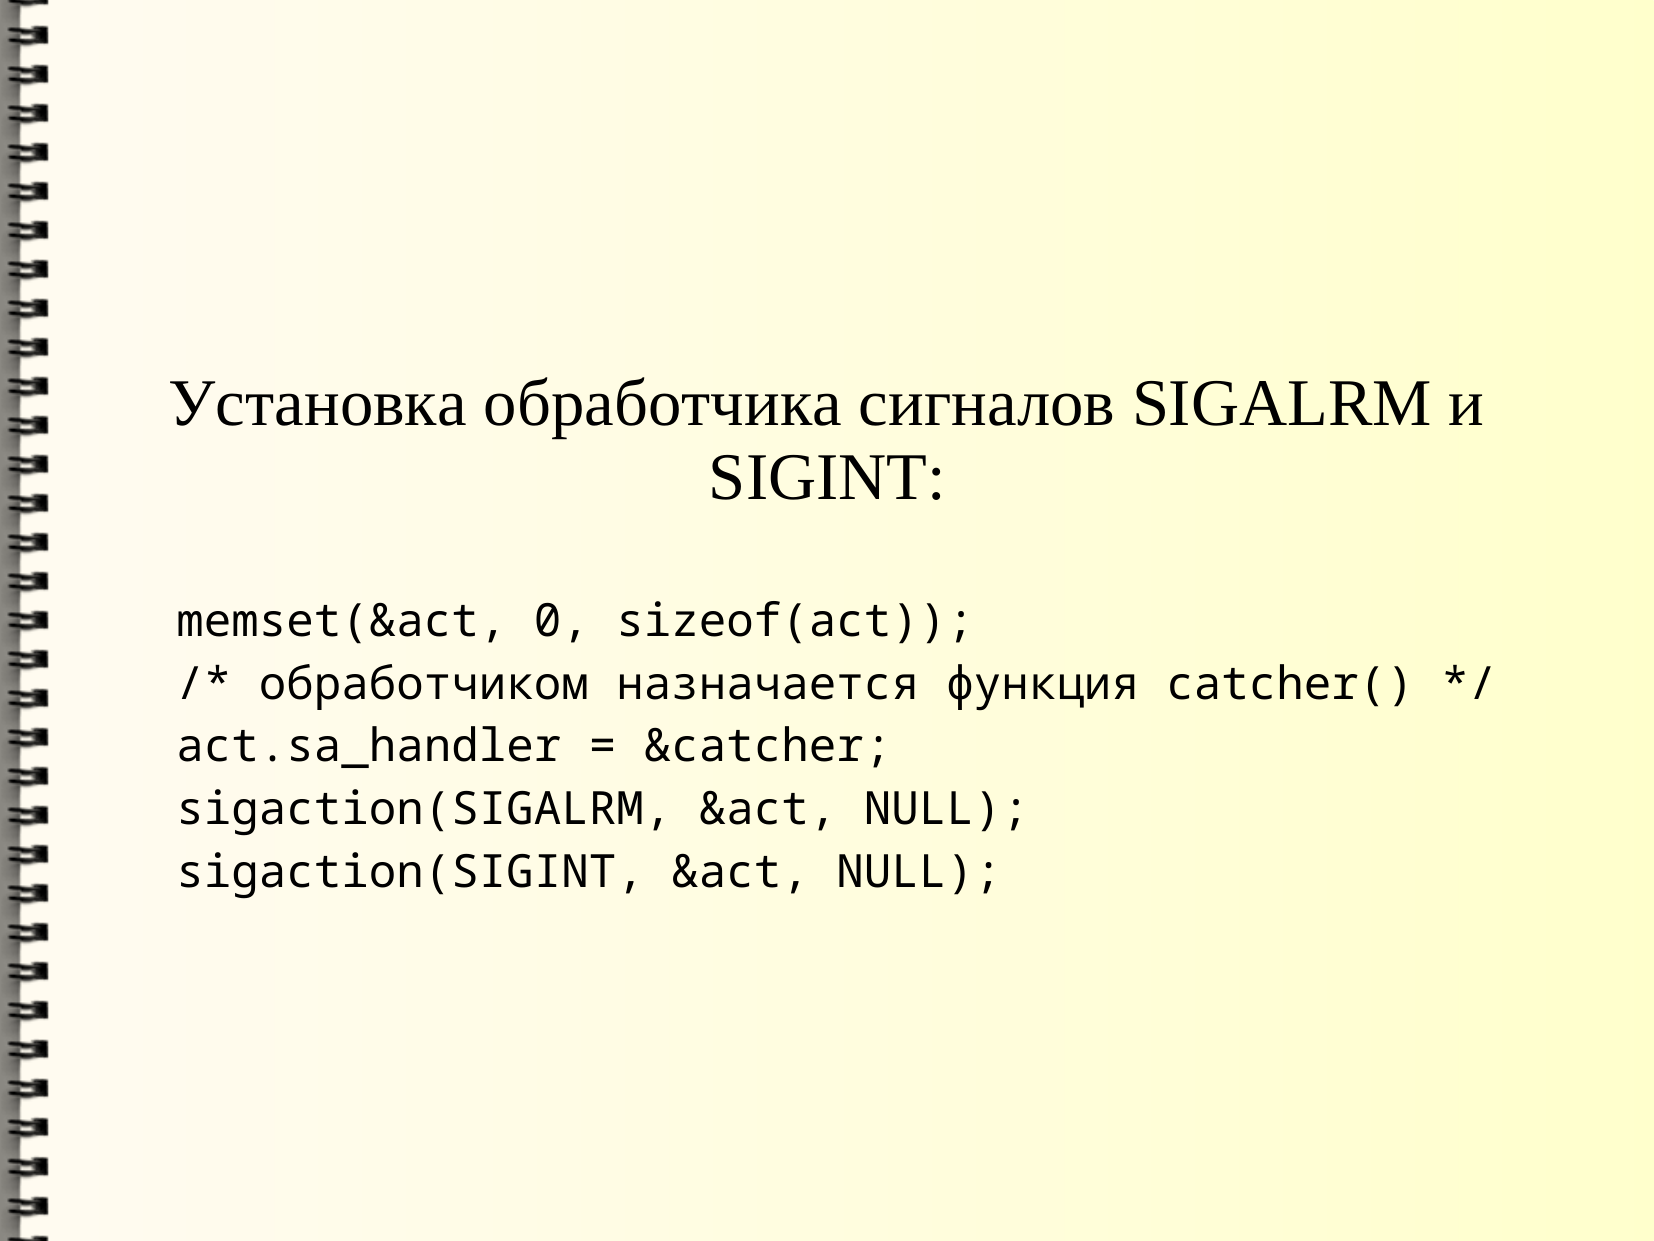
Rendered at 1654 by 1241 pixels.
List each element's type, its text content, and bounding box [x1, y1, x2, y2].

subtitle Установка обработчика сигналов SIGALRM и SIGINT: memset(&act, 0, sizeof(act)); /* обработчиком назначается функция catcher() */ act.sa_handler = &catcher; sigaction(SIGALRM, &act, NULL); sigaction(SIGINT, &act, NULL); [121, 110, 1534, 1156]
picture [0, 0, 1654, 1241]
